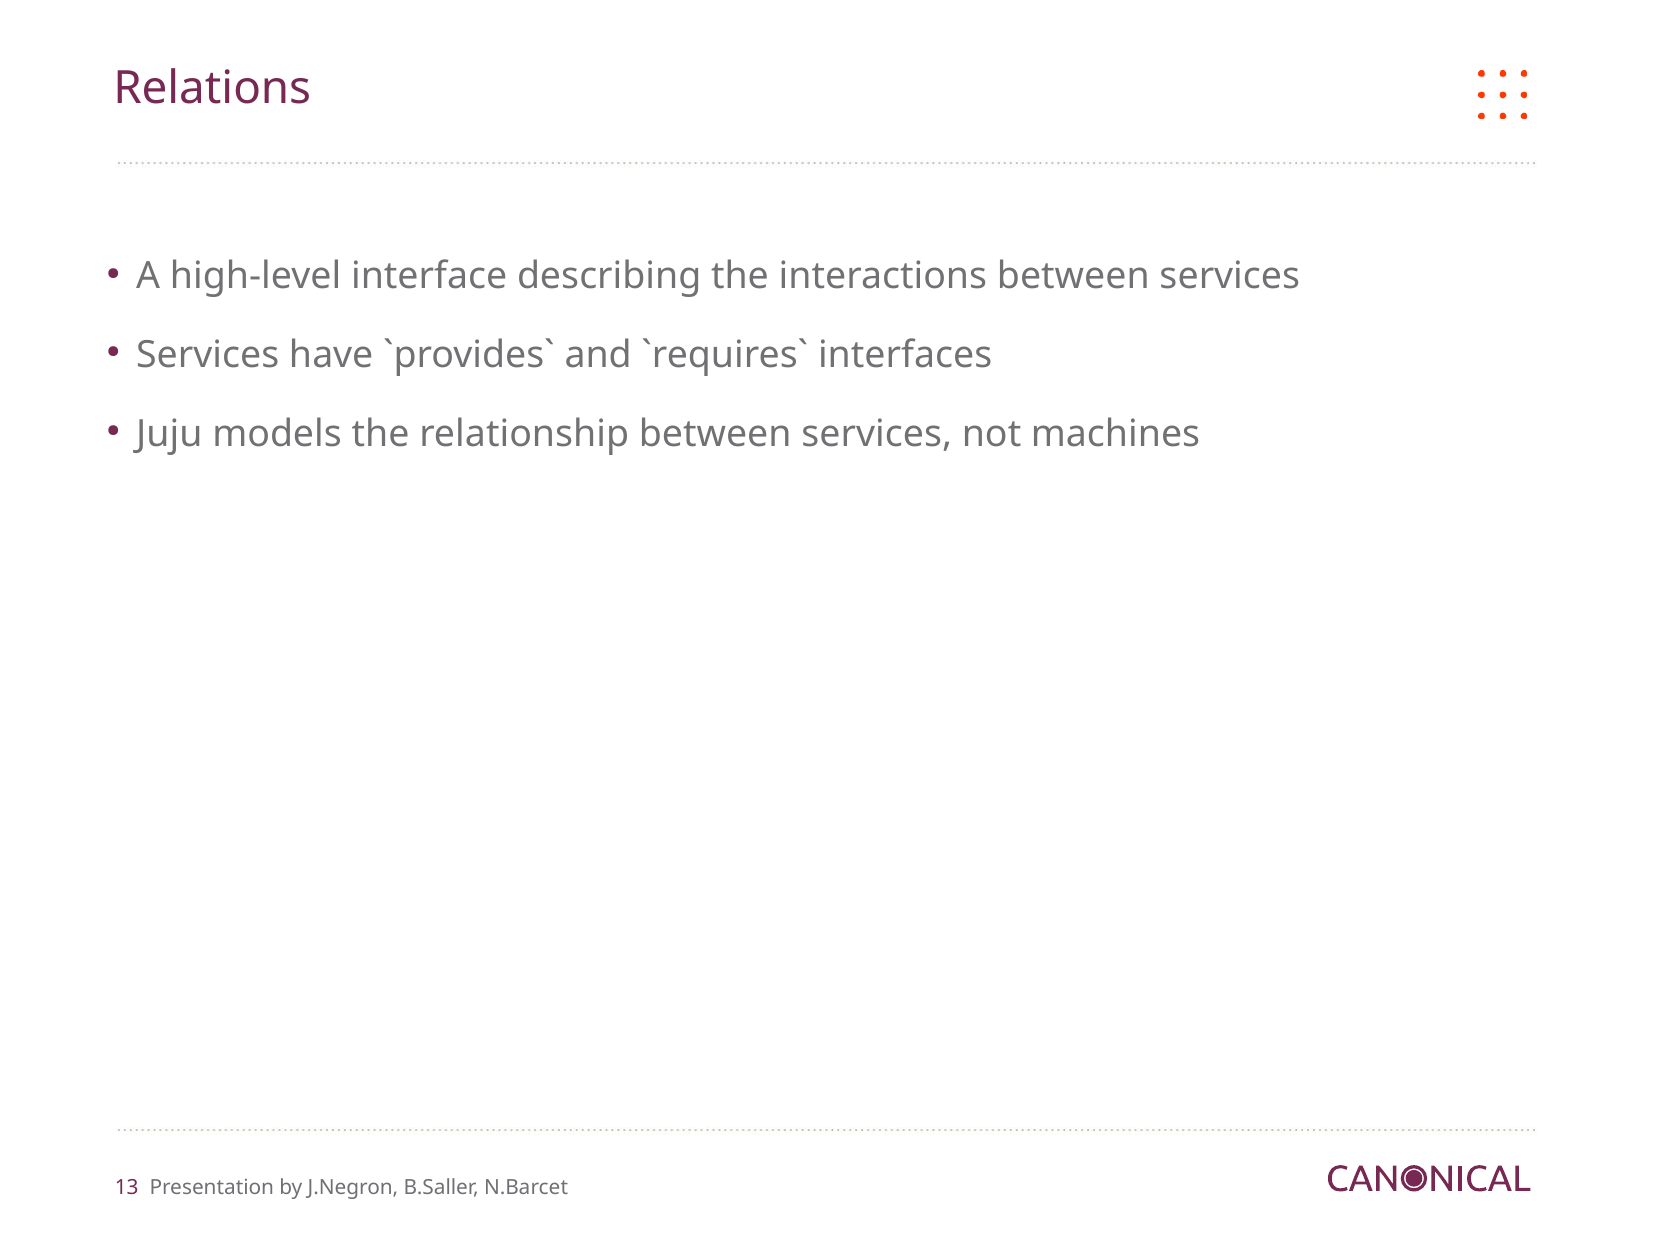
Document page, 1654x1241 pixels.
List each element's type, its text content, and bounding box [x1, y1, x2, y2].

picture [1478, 70, 1527, 119]
picture [116, 1128, 1539, 1135]
picture [116, 160, 1539, 168]
list A high-level interface describing the interactions between services Services have `provides` and `requires` interfaces Juju models the relationship between services, not machines [106, 236, 1619, 1040]
title Relations [113, 59, 1382, 112]
